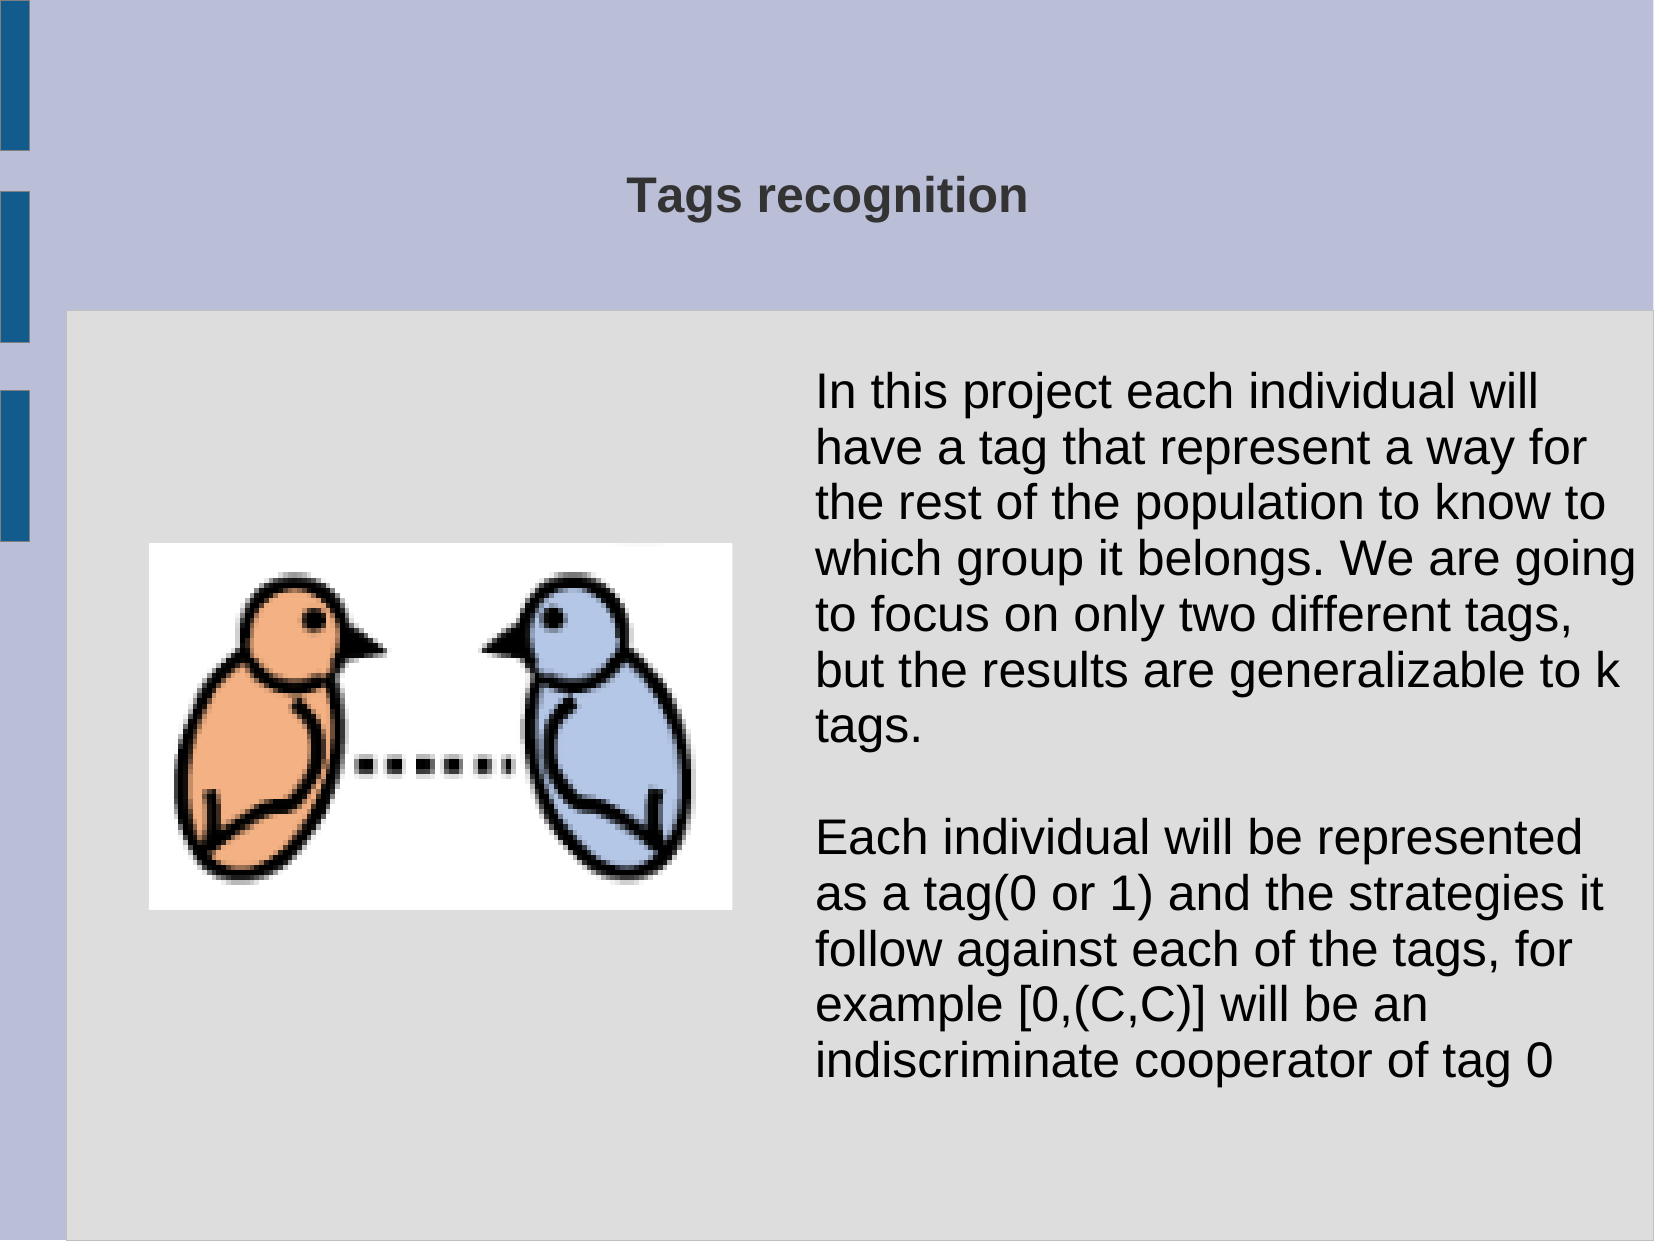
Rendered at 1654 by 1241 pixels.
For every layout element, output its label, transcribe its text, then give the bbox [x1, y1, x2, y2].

picture [148, 543, 733, 910]
text_box In this project each individual will have a tag that represent a way for the rest of the population to know to which group it belongs. We are going to focus on only two different tags, but the results are generalizable to k tags. Each individual will be represented as a tag(0 or 1) and the strategies it follow against each of the tags, for example [0,(C,C)] will be an indiscriminate cooperator of tag 0 [814, 363, 1642, 1241]
title Tags recognition [121, 91, 1534, 299]
